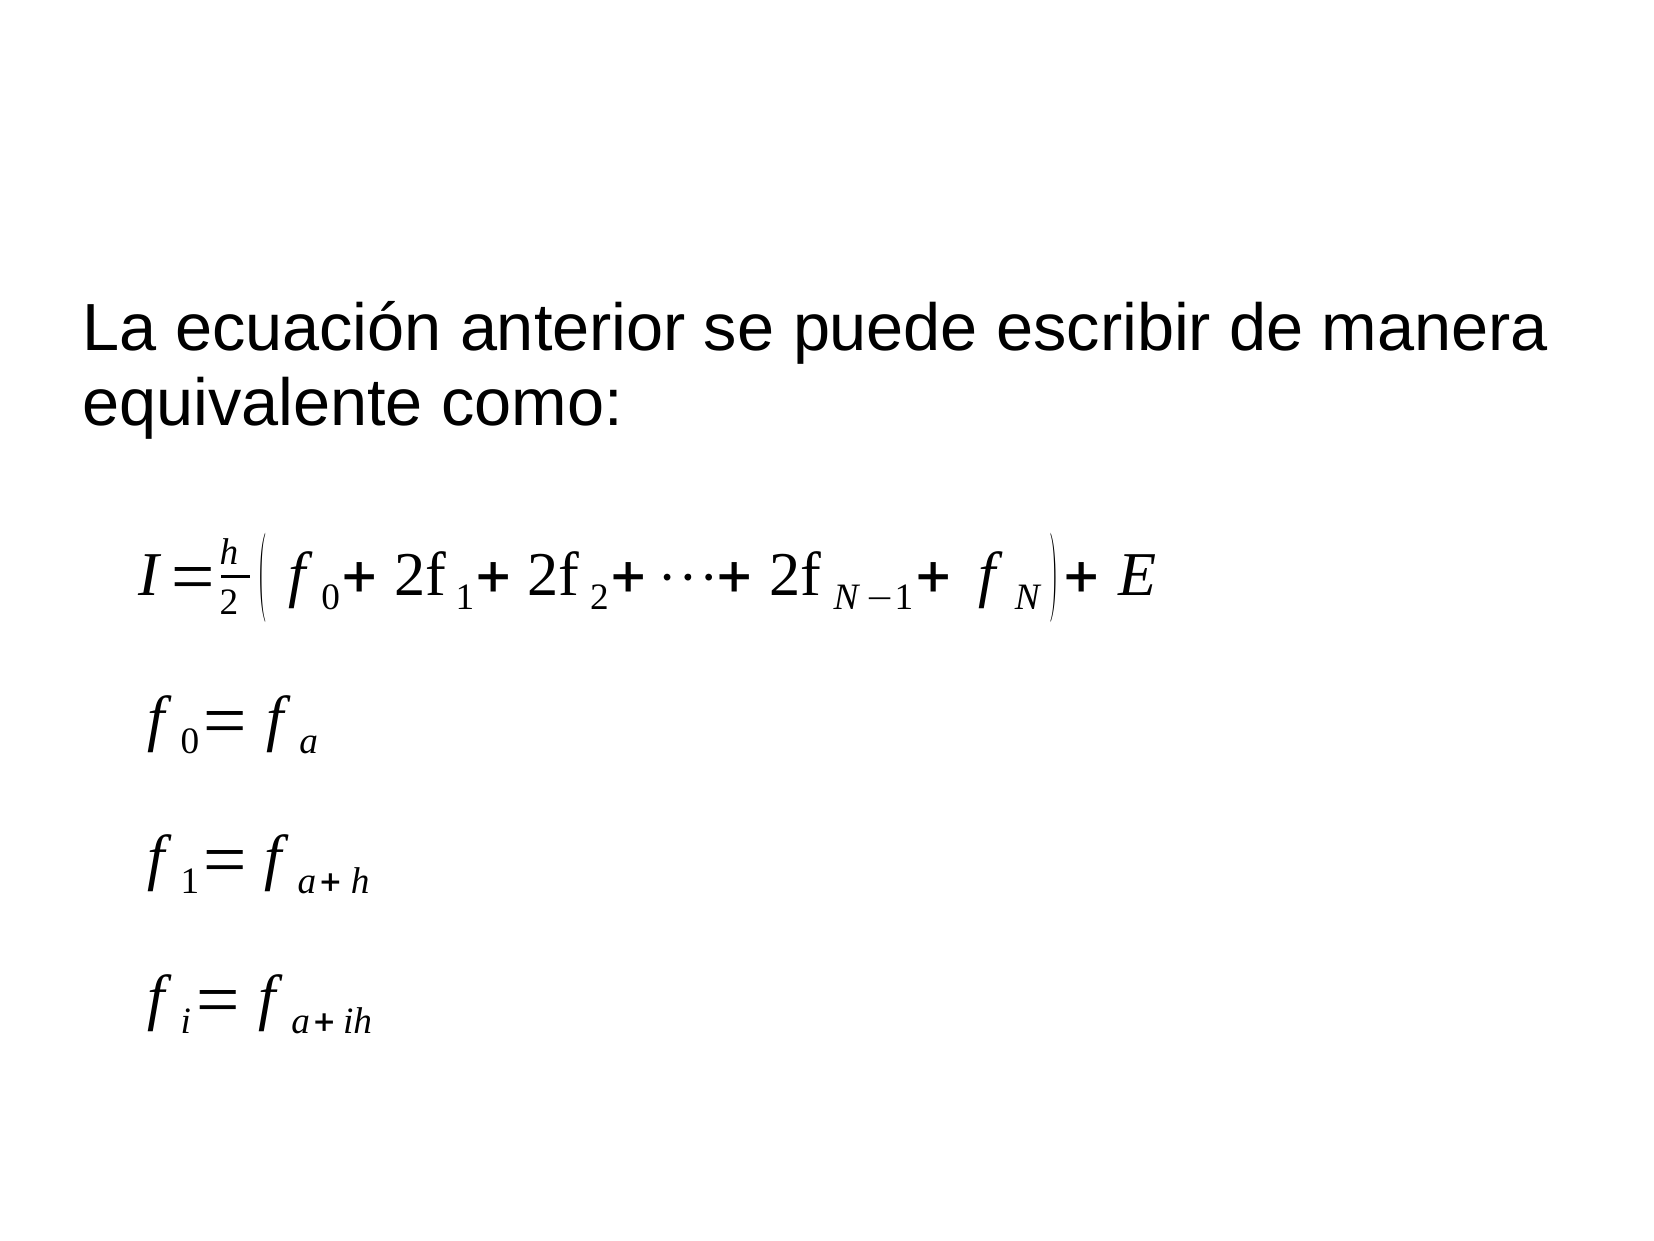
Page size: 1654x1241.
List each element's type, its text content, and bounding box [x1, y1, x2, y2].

list La ecuación anterior se puede escribir de manera equivalente como: [82, 290, 1571, 502]
chart [127, 531, 1162, 1043]
